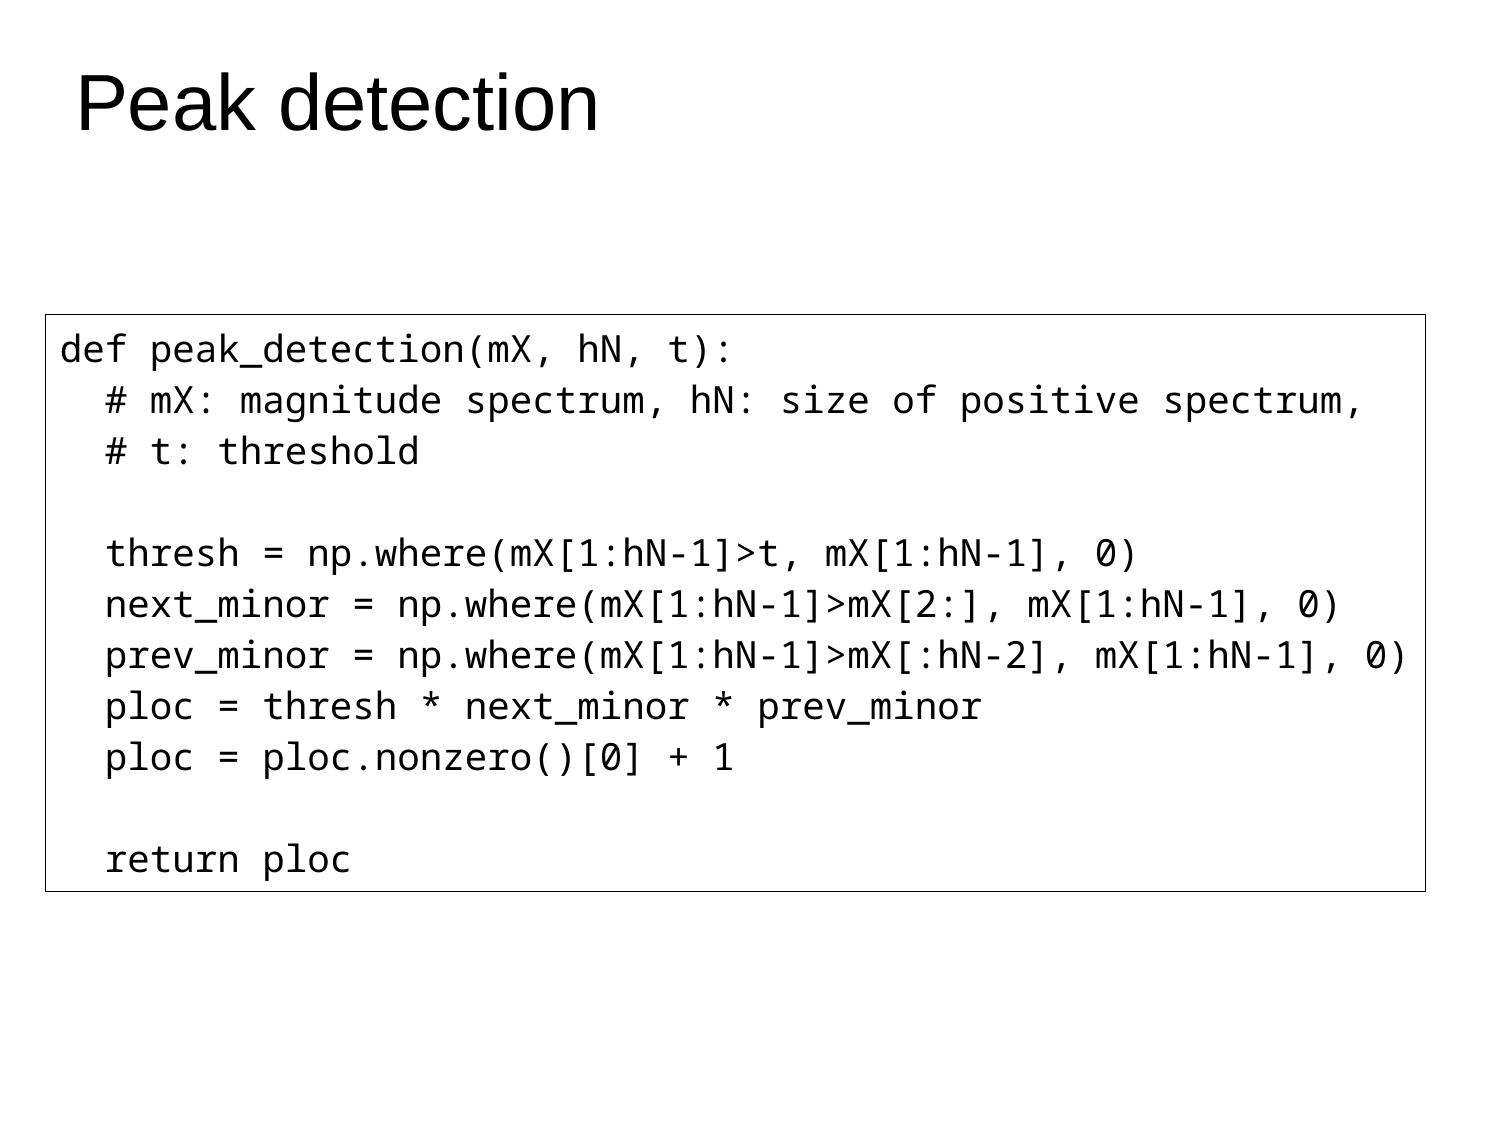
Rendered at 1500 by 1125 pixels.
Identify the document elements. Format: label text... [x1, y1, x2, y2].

text_box def peak_detection(mX, hN, t): # mX: magnitude spectrum, hN: size of positive spectrum, # t: threshold thresh = np.where(mX[1:hN-1]>t, mX[1:hN-1], 0) next_minor = np.where(mX[1:hN-1]>mX[2:], mX[1:hN-1], 0) prev_minor = np.where(mX[1:hN-1]>mX[:hN-2], mX[1:hN-1], 0) ploc = thresh * next_minor * prev_minor ploc = ploc.nonzero()[0] + 1 return ploc [45, 314, 1426, 743]
title Peak detection [75, 9, 1425, 198]
